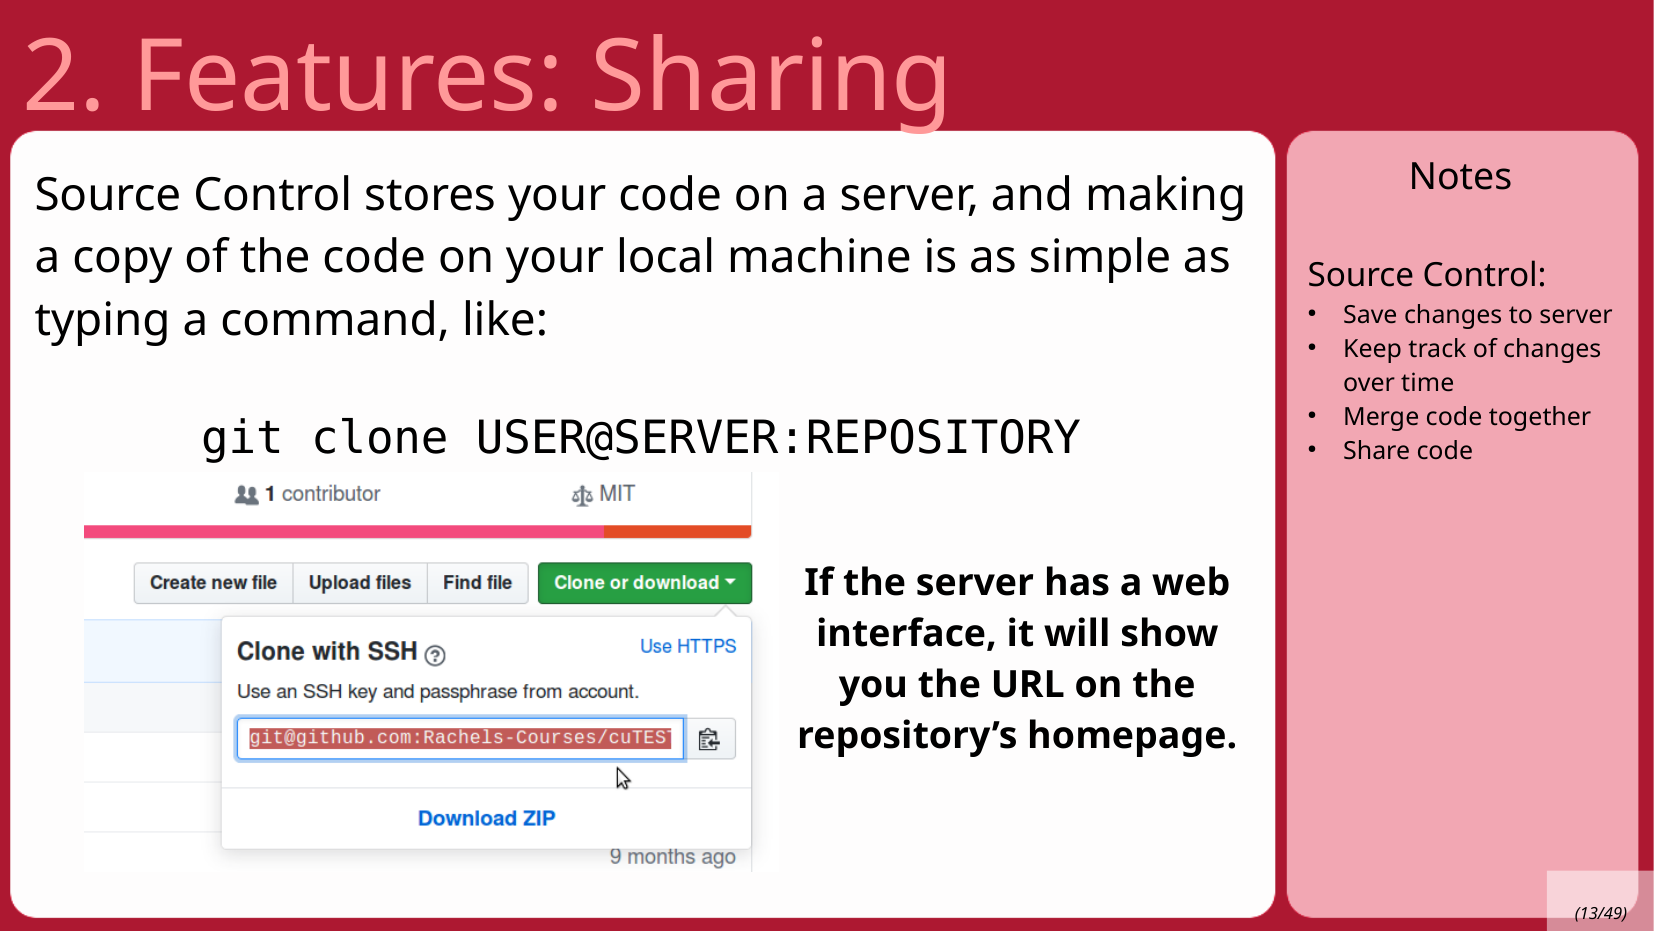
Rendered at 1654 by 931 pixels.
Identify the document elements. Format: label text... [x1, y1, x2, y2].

title 2. Features: Sharing [22, 7, 1511, 136]
text_box Notes Source Control: Save changes to server Keep track of changes over time Merge code together Share code [1290, 141, 1631, 419]
text_box If the server has a web interface, it will show you the URL on the repository’s homepage. [778, 426, 1257, 889]
text_box (<number>/49) [1546, 877, 1654, 931]
picture [0, 0, 1654, 931]
text_box Source Control stores your code on a server, and making a copy of the code on your local machine is as simple as typing a command, like: git clone USER@SERVER:REPOSITORY [34, 160, 1248, 421]
